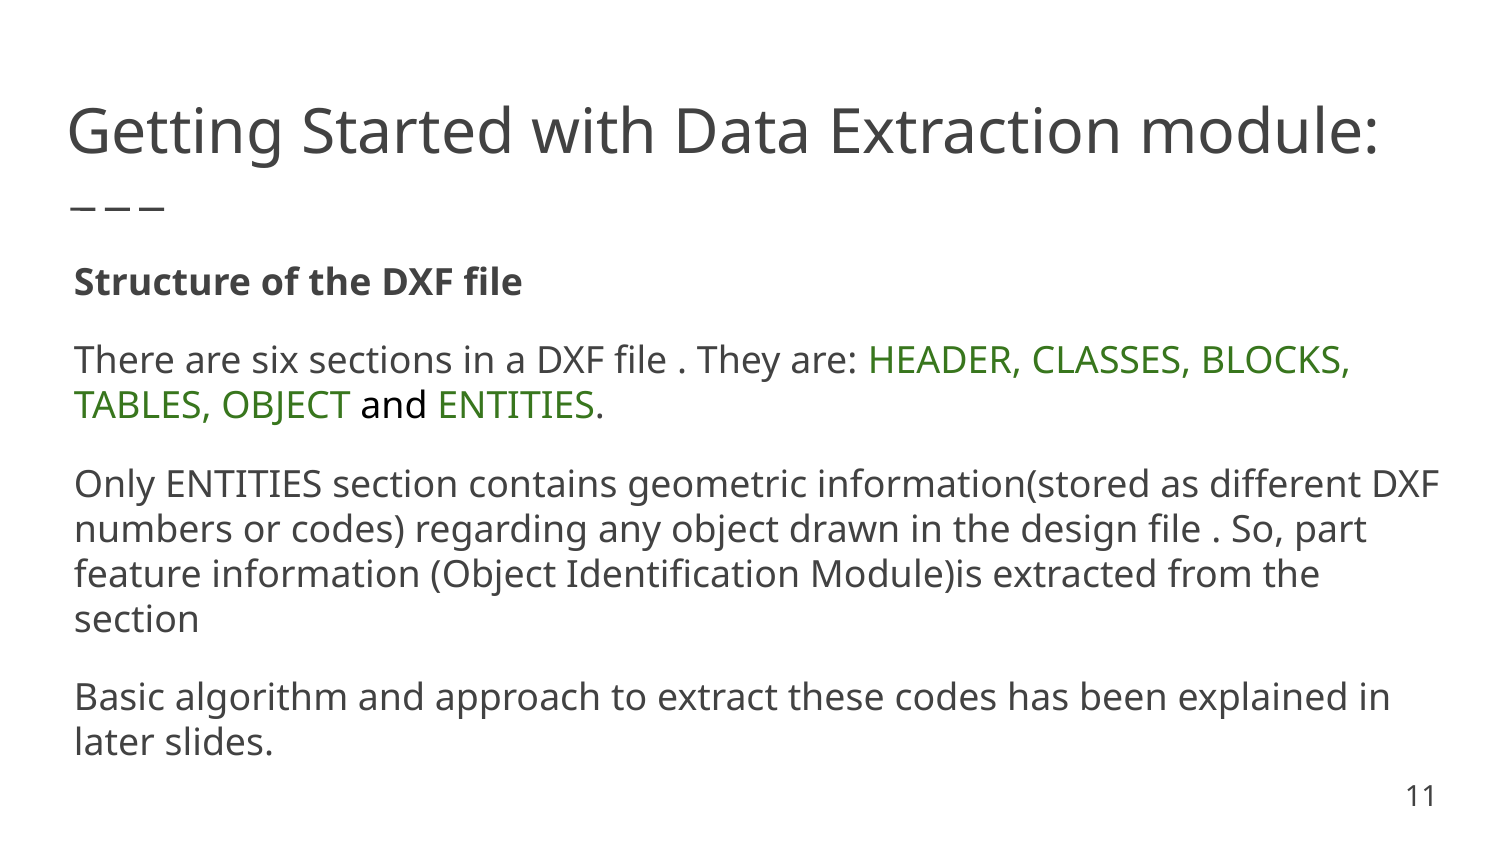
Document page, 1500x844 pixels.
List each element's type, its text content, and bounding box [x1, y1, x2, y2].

slide_number <number> [1389, 764, 1480, 830]
list Structure of the DXF file There are six sections in a DXF file . They are: HEADER, CLASSES, BLOCKS, TABLES, OBJECT and ENTITIES. Only ENTITIES section contains geometric information(stored as different DXF numbers or codes) regarding any object drawn in the design file . So, part feature information (Object Identification Module)is extracted from the section Basic algorithm and approach to extract these codes has been explained in later slides. [58, 242, 1457, 807]
title Getting Started with Data Extraction module: [51, 61, 1449, 182]
